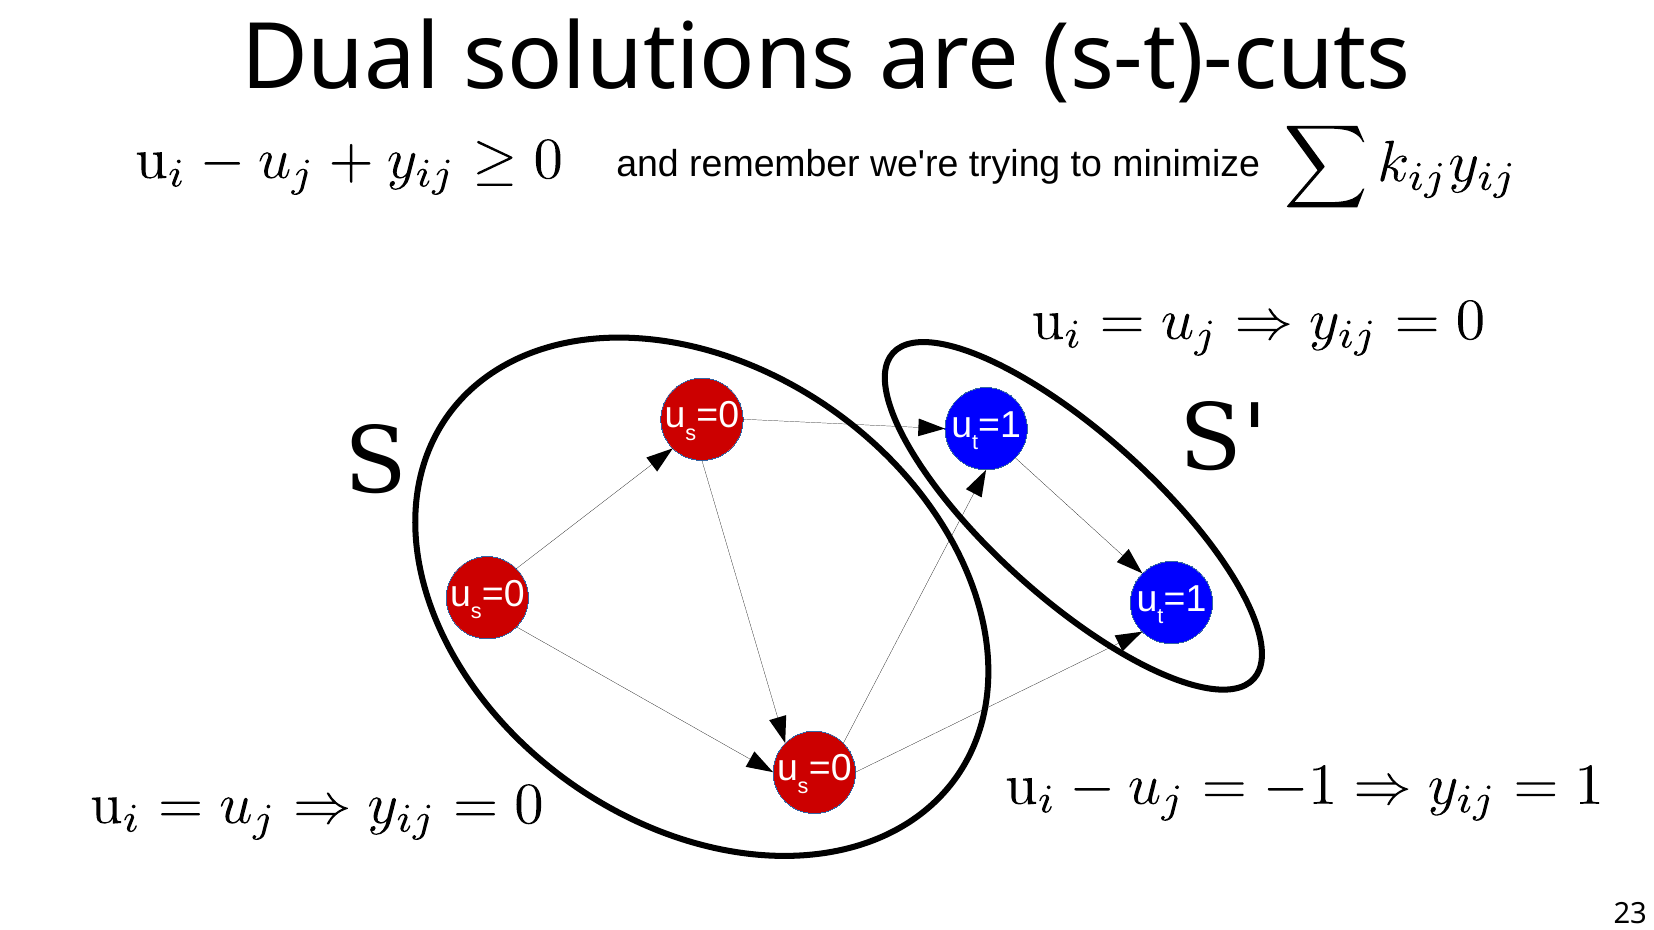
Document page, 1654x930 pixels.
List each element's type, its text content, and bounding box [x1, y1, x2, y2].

text_box [135, 139, 563, 195]
text_box S [330, 412, 408, 600]
title Dual solutions are (s-t)-cuts [82, 2, 1571, 105]
text_box [1283, 119, 1516, 214]
text_box [1031, 300, 1486, 356]
text_box S' [1165, 389, 1269, 576]
text_box [90, 784, 544, 841]
text_box us=0 [773, 731, 856, 814]
text_box ut=1 [1130, 561, 1213, 644]
text_box ut=1 [944, 387, 1028, 470]
text_box us=0 [660, 378, 744, 461]
text_box us=0 [446, 556, 529, 639]
text_box [1005, 765, 1604, 821]
text_box and remember we're trying to minimize [601, 134, 1276, 192]
